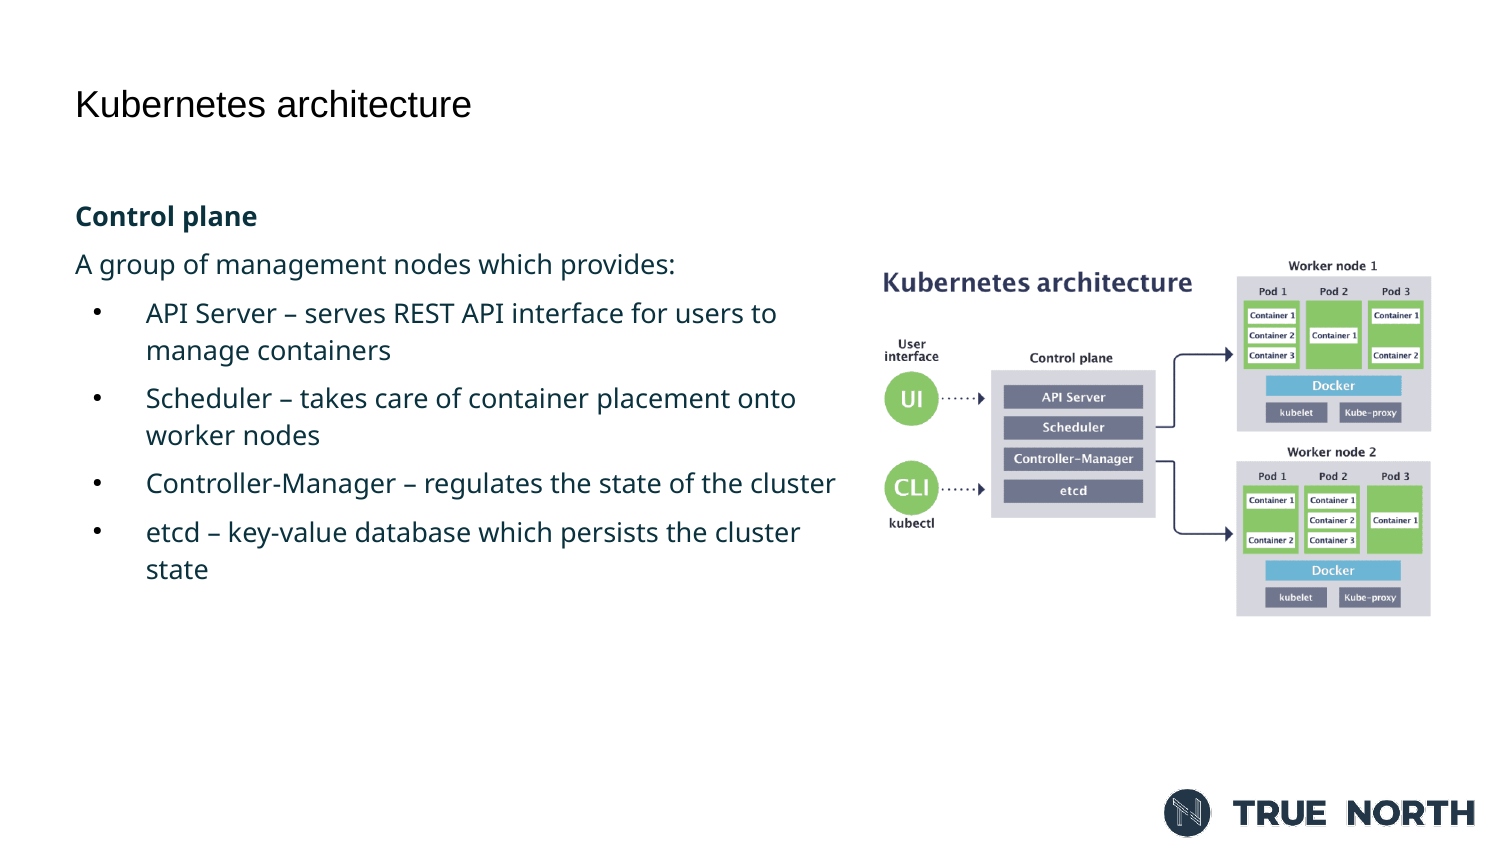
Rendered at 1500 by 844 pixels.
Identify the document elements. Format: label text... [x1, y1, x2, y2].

picture [1162, 787, 1475, 838]
list Control plane A group of management nodes which provides: API Server – serves REST API interface for users to manage containers Scheduler – takes care of container placement onto worker nodes Controller-Manager – regulates the state of the cluster etcd – key-value database which persists the cluster state [75, 197, 863, 687]
title Kubernetes architecture [75, 33, 1425, 175]
picture [845, 224, 1463, 646]
